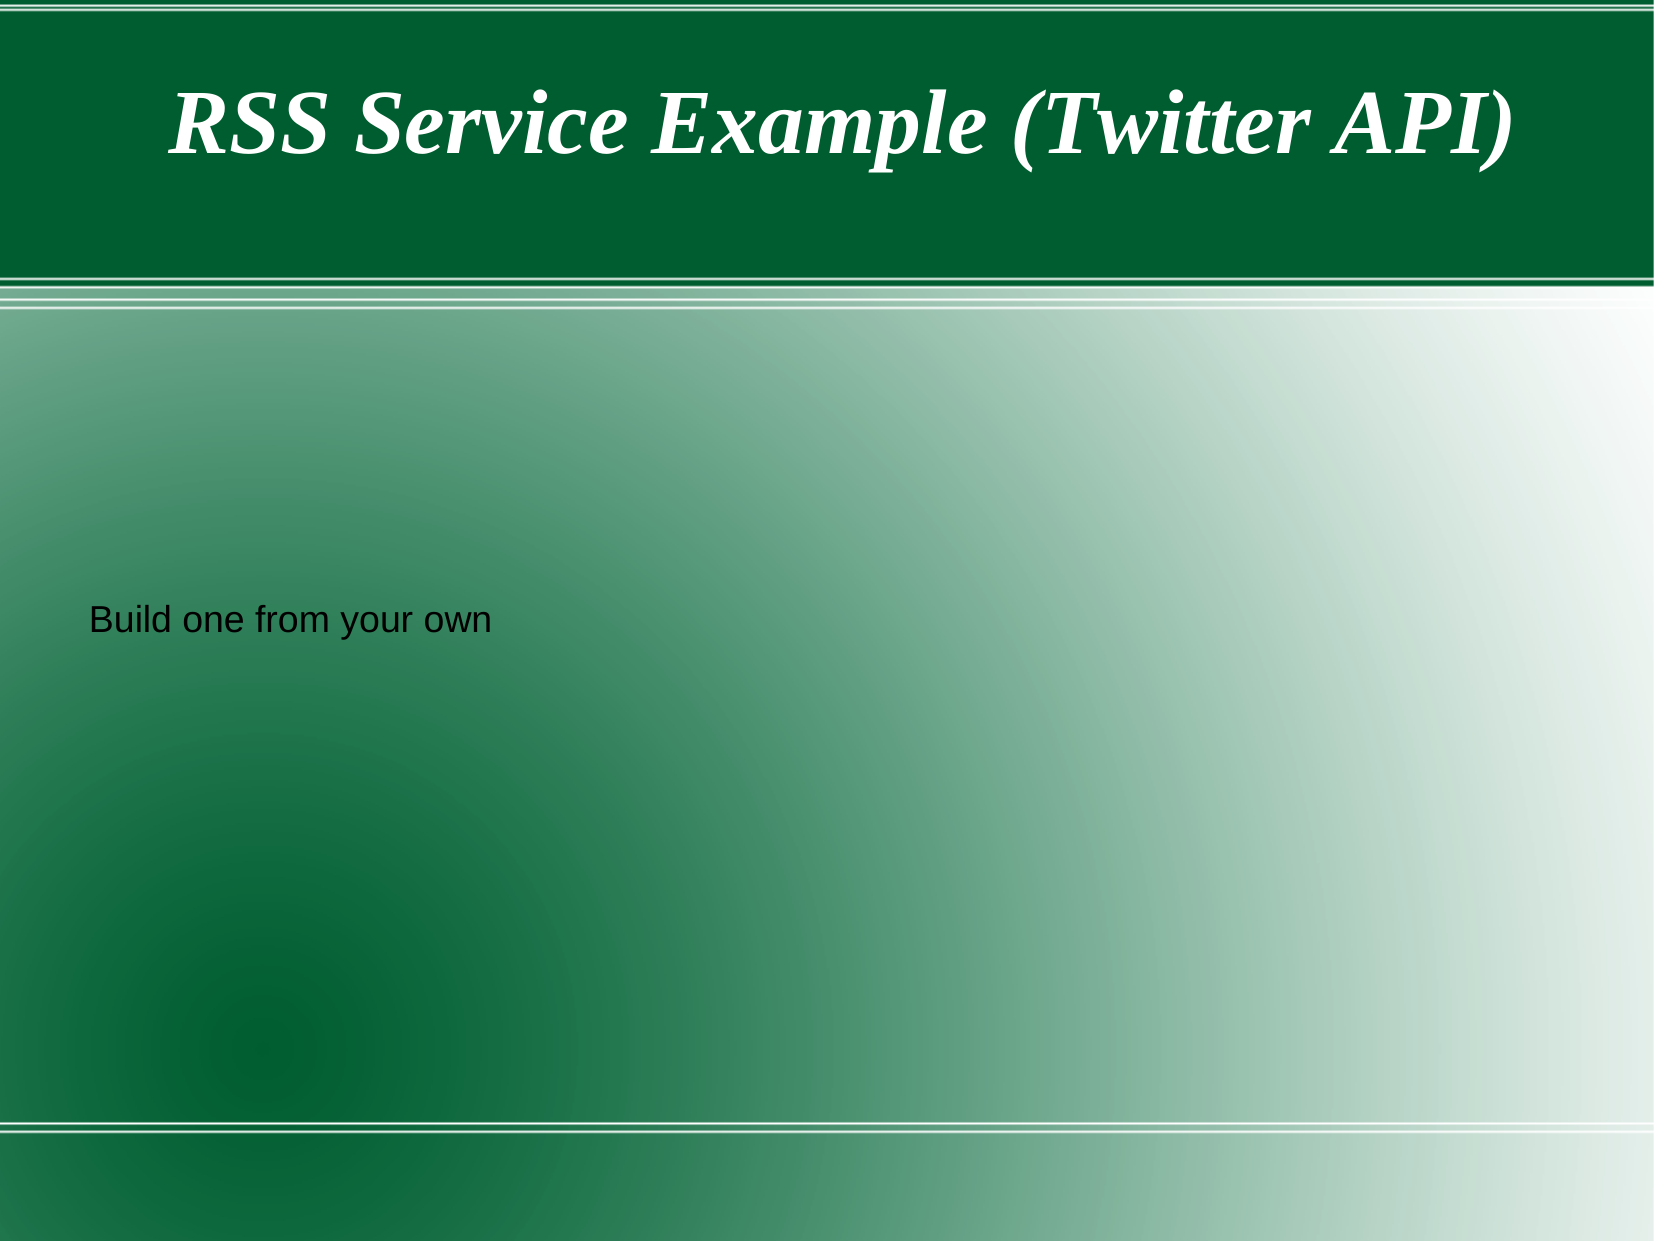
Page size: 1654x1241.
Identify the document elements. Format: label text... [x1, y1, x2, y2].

title RSS Service Example (Twitter API) [121, 19, 1534, 227]
picture [0, 0, 1654, 1241]
text_box Build one from your own [63, 591, 1592, 649]
